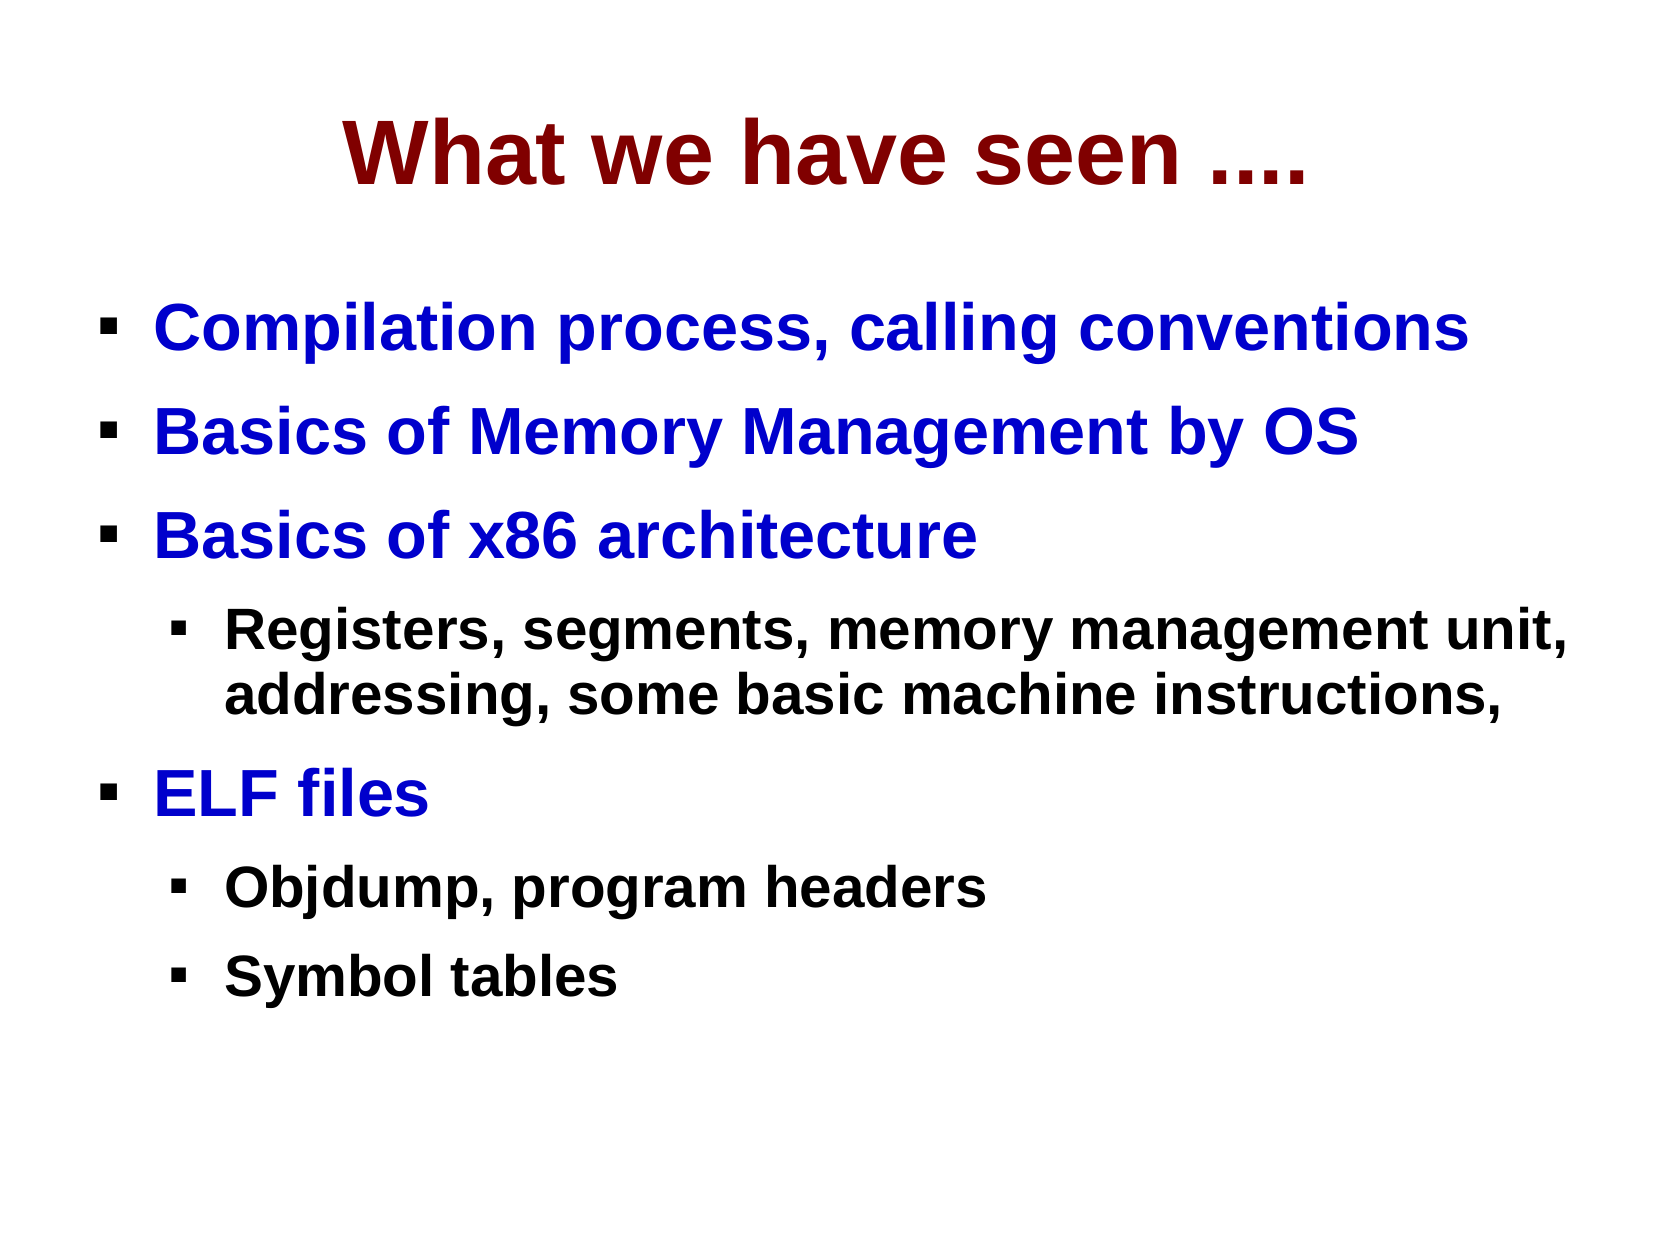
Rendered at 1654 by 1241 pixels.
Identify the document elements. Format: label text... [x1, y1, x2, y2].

title What we have seen .... [82, 49, 1571, 257]
list Compilation process, calling conventions Basics of Memory Management by OS Basics of x86 architecture Registers, segments, memory management unit, addressing, some basic machine instructions, ELF files Objdump, program headers Symbol tables [82, 290, 1571, 1010]
